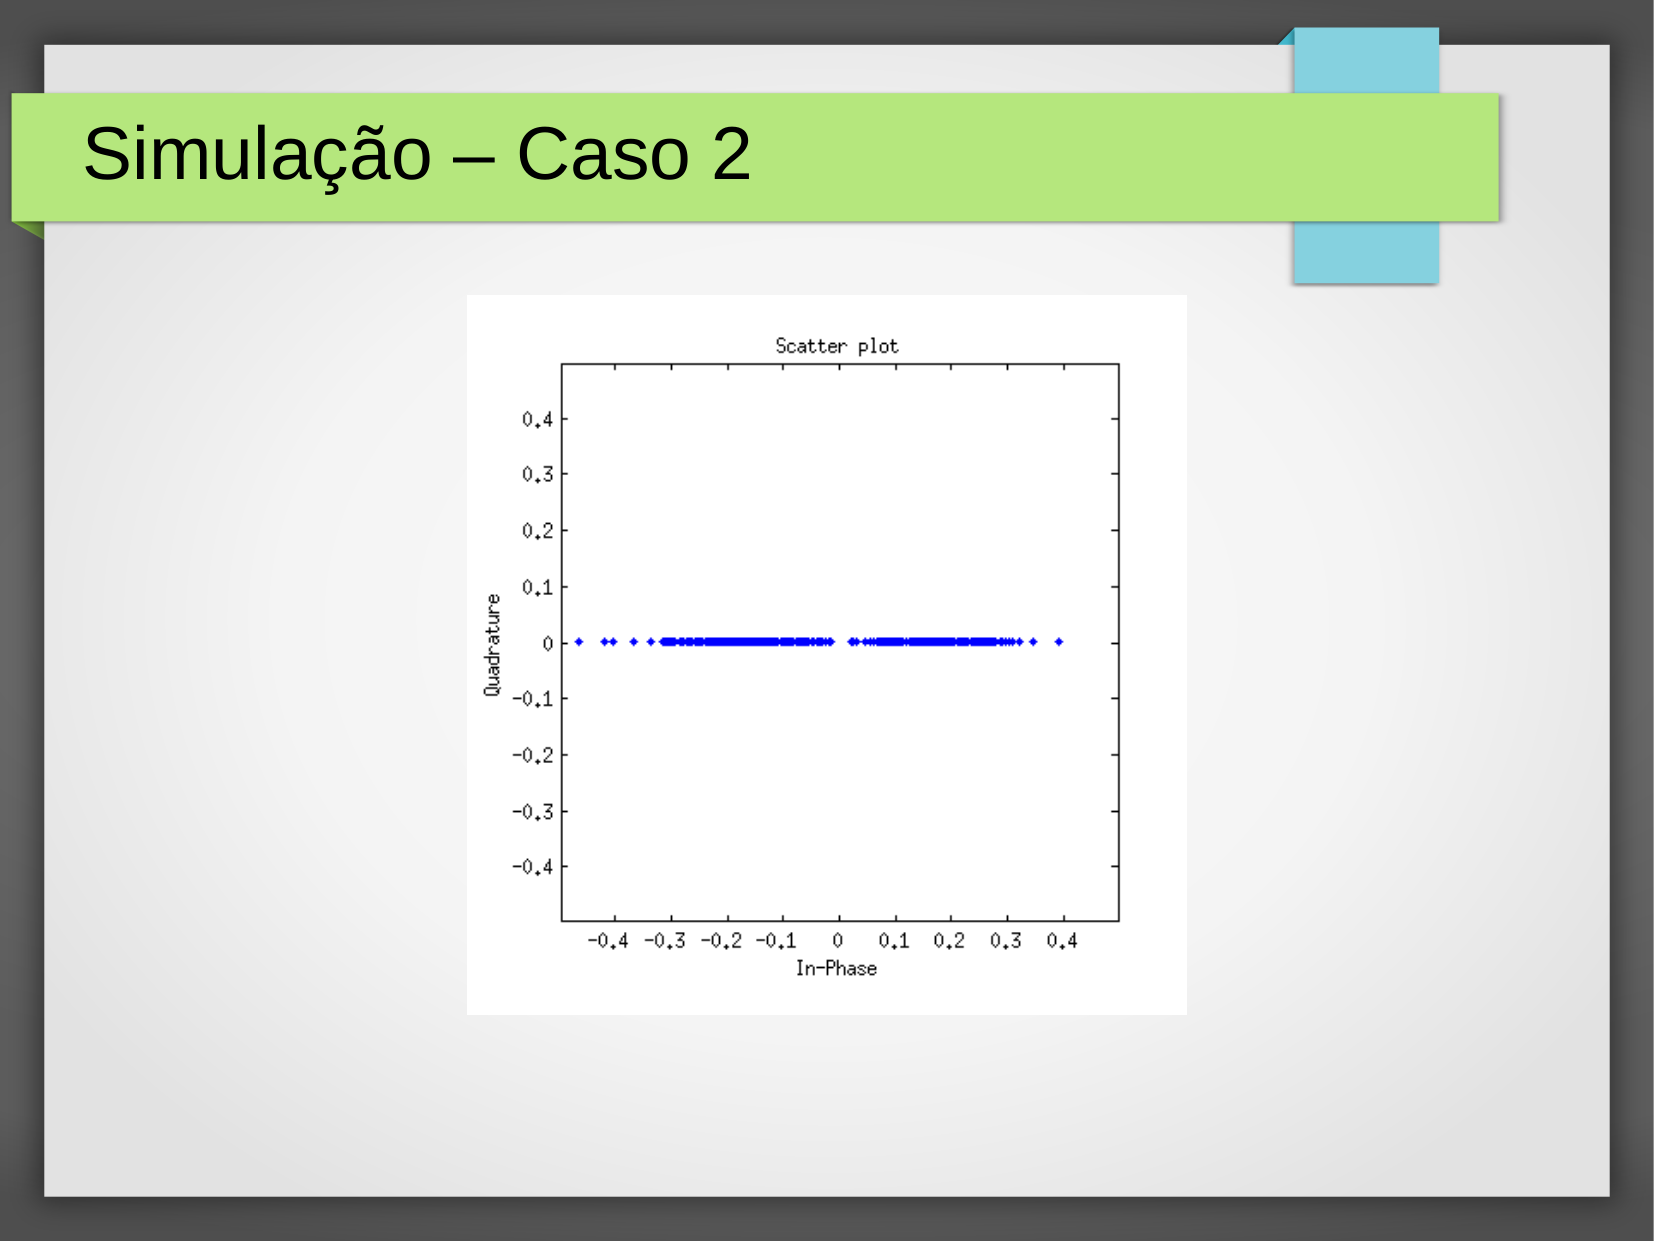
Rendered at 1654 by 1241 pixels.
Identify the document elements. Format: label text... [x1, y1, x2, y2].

title Simulação – Caso 2 [82, 94, 1264, 213]
picture [0, 0, 1654, 1241]
